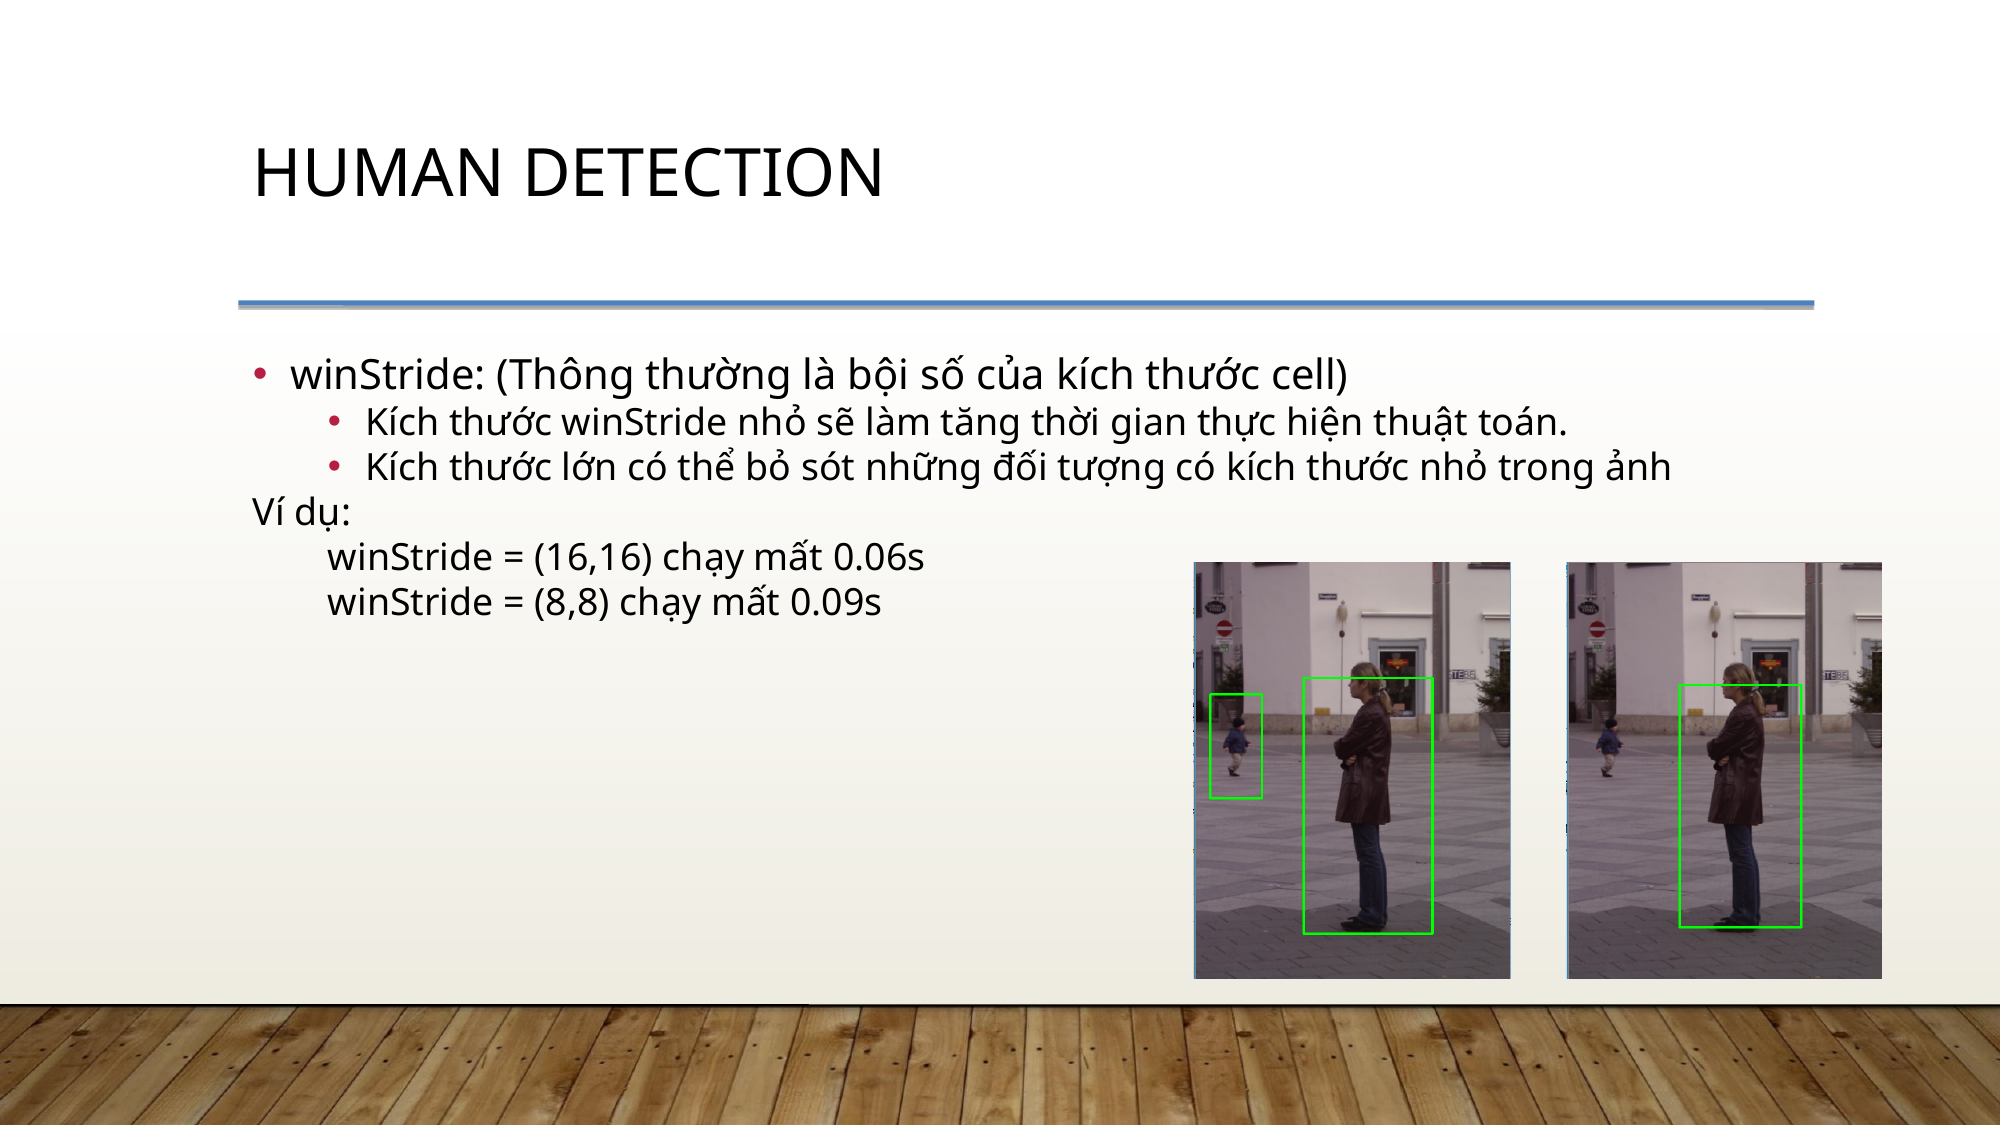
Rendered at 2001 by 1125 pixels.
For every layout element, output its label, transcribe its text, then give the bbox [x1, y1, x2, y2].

picture [1193, 562, 1511, 979]
picture [0, 1007, 2000, 1125]
picture [1566, 562, 1882, 979]
text_box winStride: (Thông thường là bội số của kích thước cell) Kích thước winStride nhỏ sẽ làm tăng thời gian thực hiện thuật toán. Kích thước lớn có thể bỏ sót những đối tượng có kích thước nhỏ trong ảnh Ví dụ: winStride = (16,16) chạy mất 0.06s winStride = (8,8) chạy mất 0.09s [238, 330, 1814, 897]
text_box HUMAN DETECTION [238, 131, 1814, 304]
